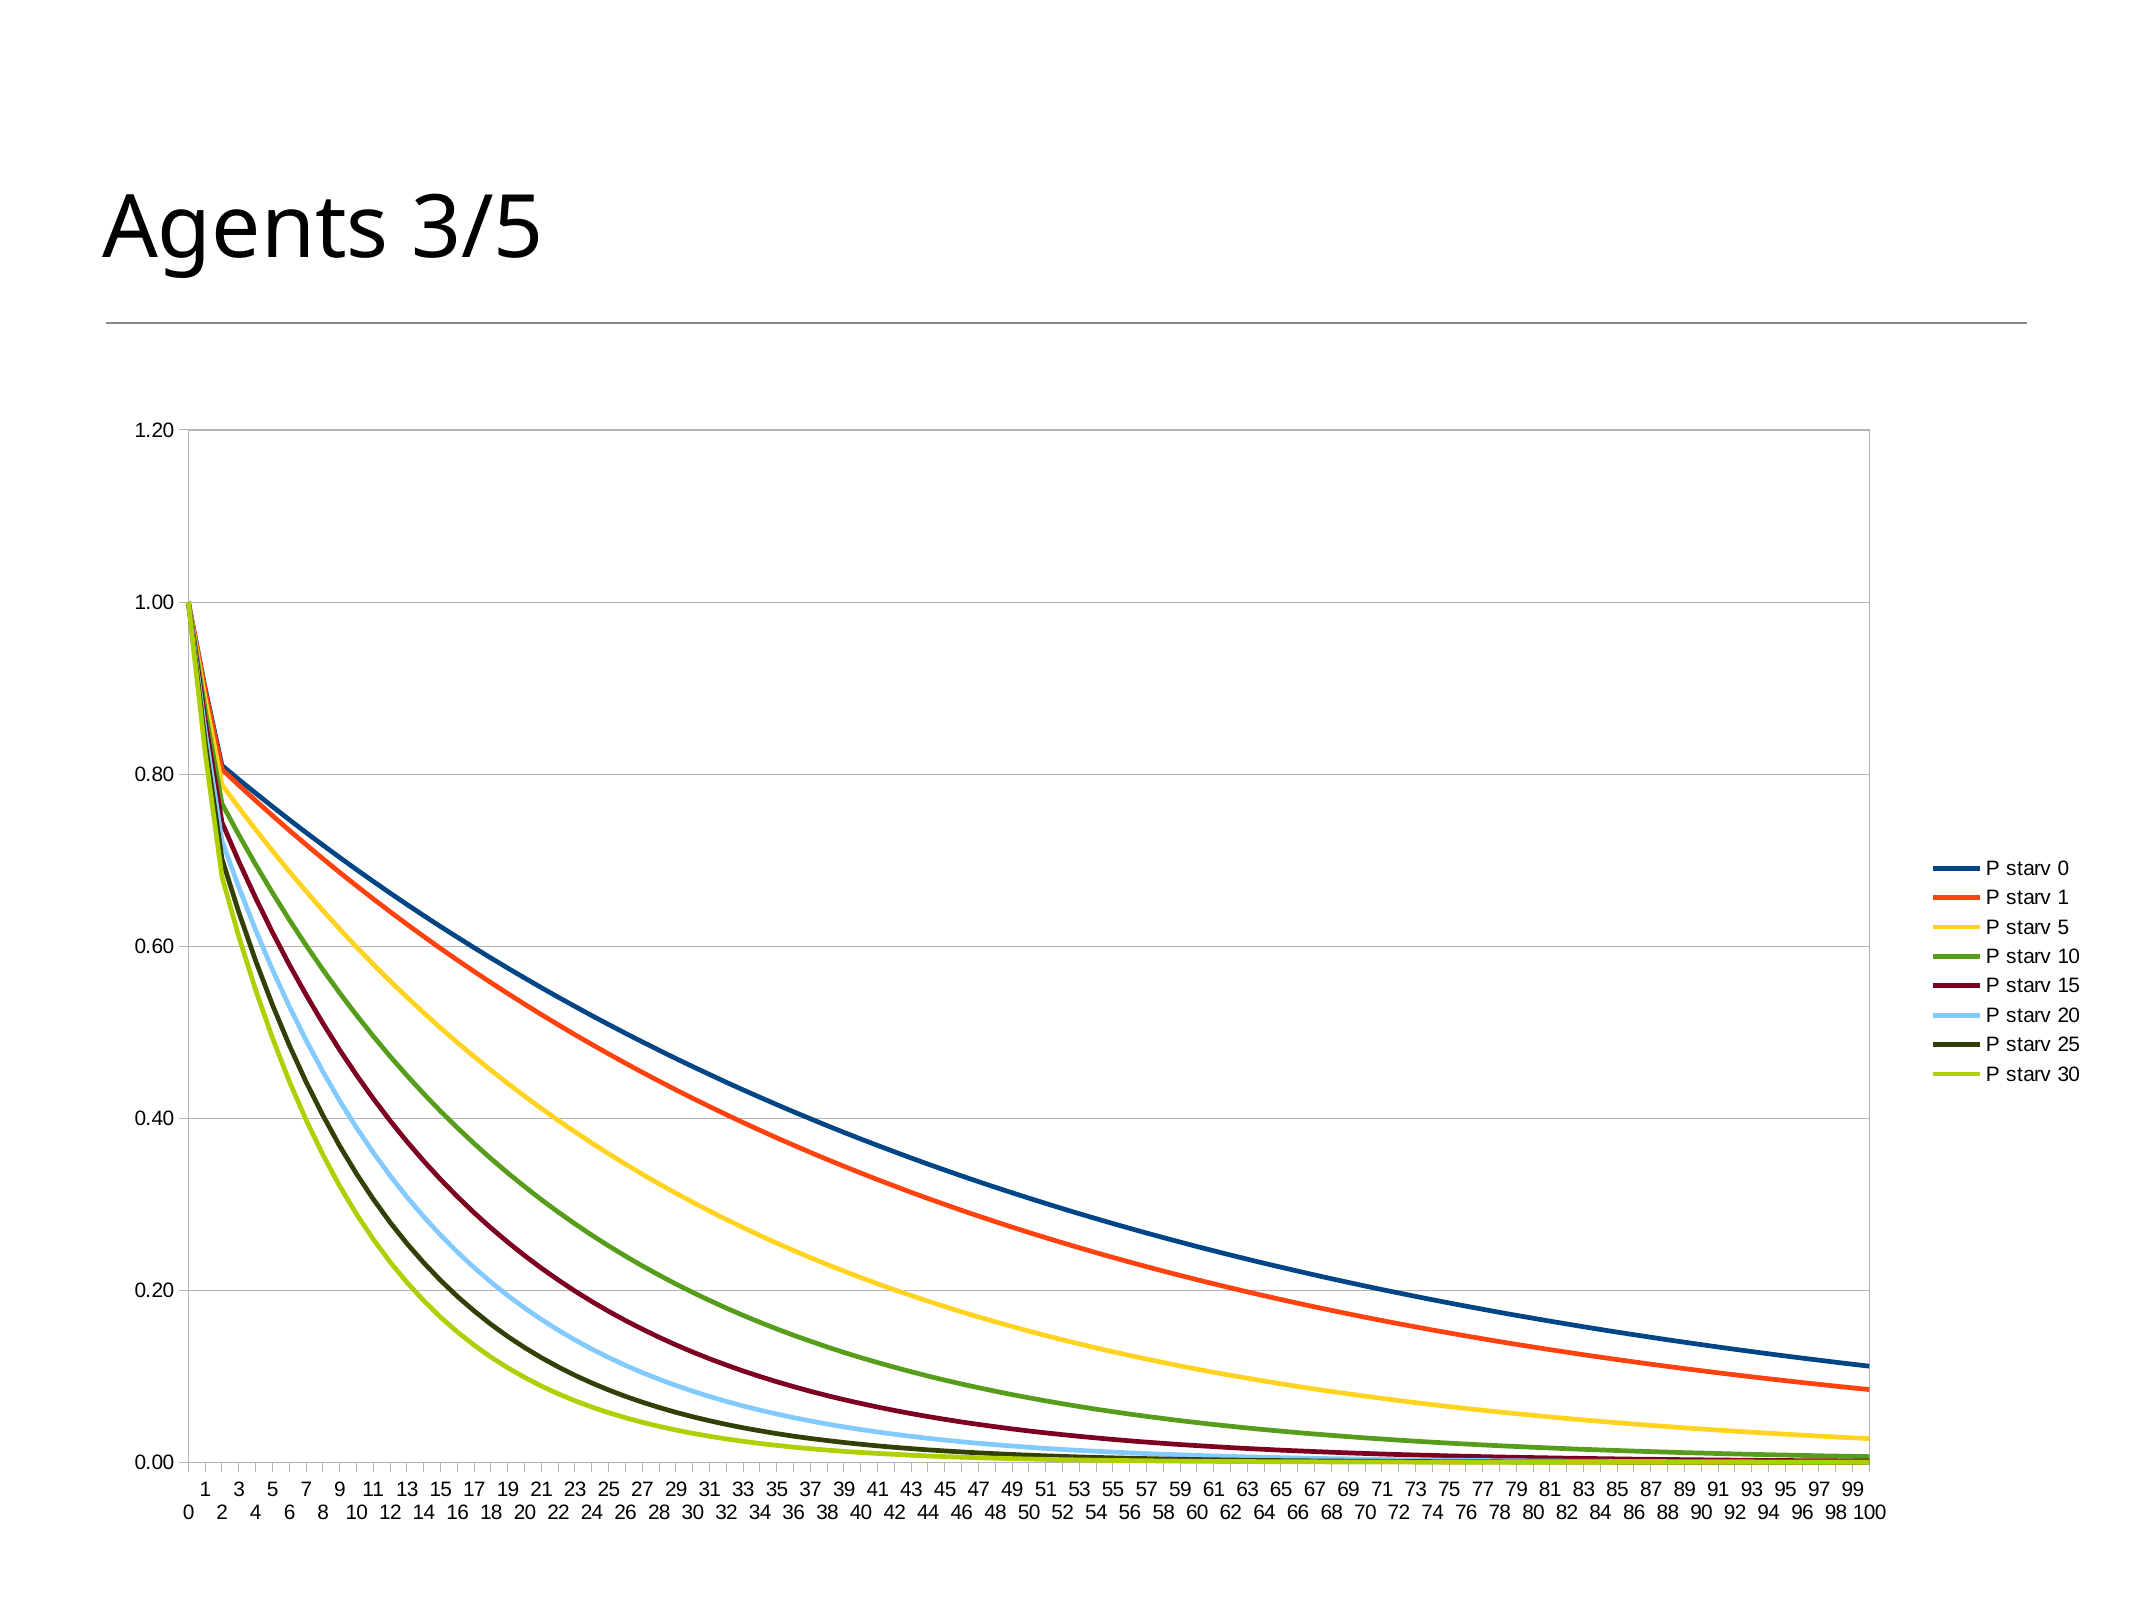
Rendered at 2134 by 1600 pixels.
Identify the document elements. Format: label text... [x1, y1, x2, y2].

title Agents 3/5 [93, 54, 2040, 284]
chart [94, 395, 2100, 1548]
